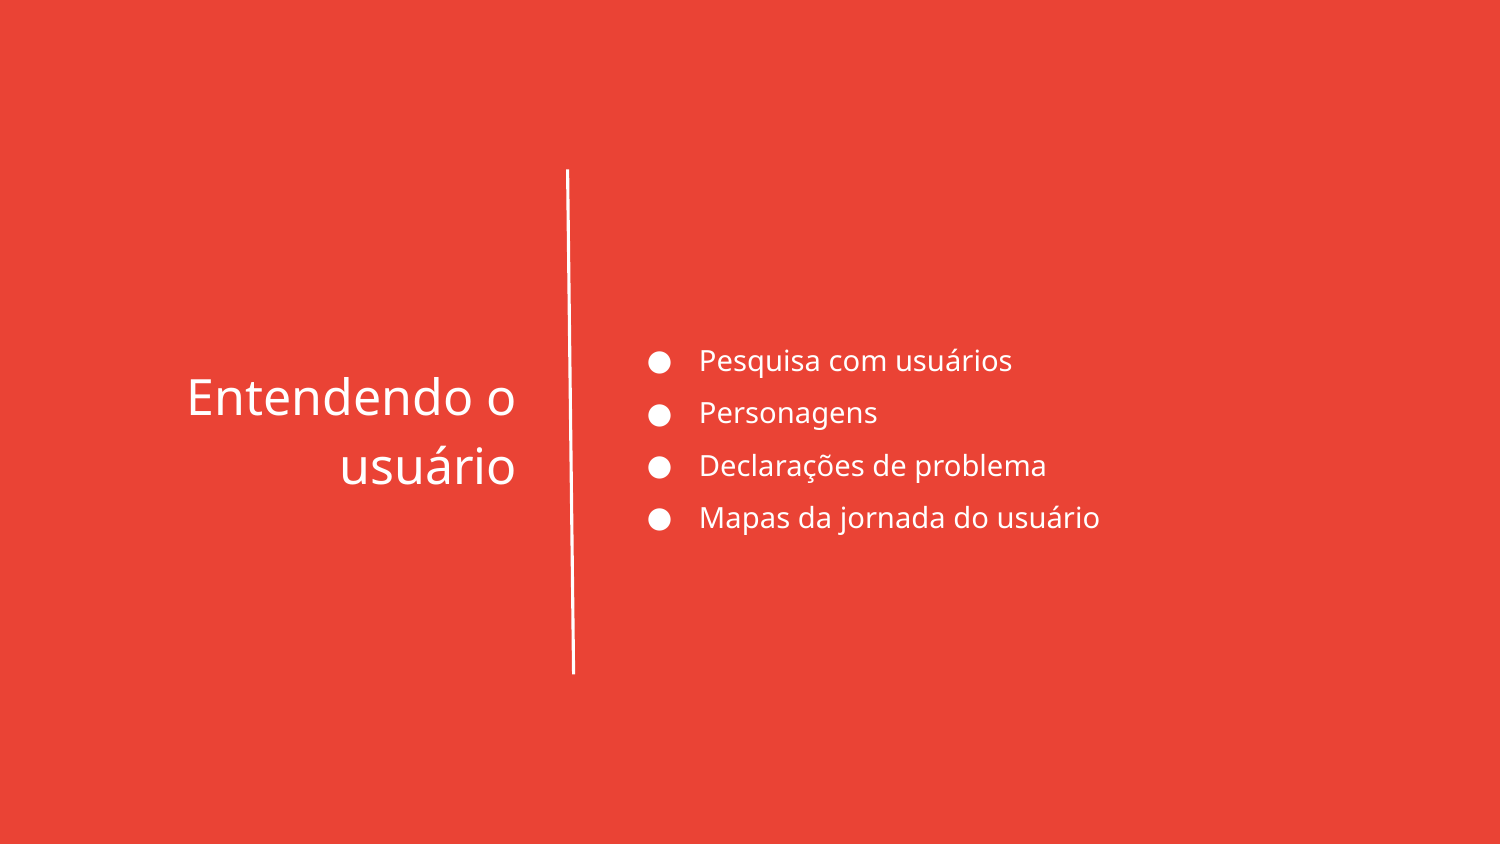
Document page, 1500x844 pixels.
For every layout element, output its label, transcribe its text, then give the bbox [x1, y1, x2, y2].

text_box Entendendo o usuário [66, 341, 533, 510]
text_box Pesquisa com usuários Personagens Declarações de problema Mapas da jornada do usuário [608, 309, 1257, 550]
